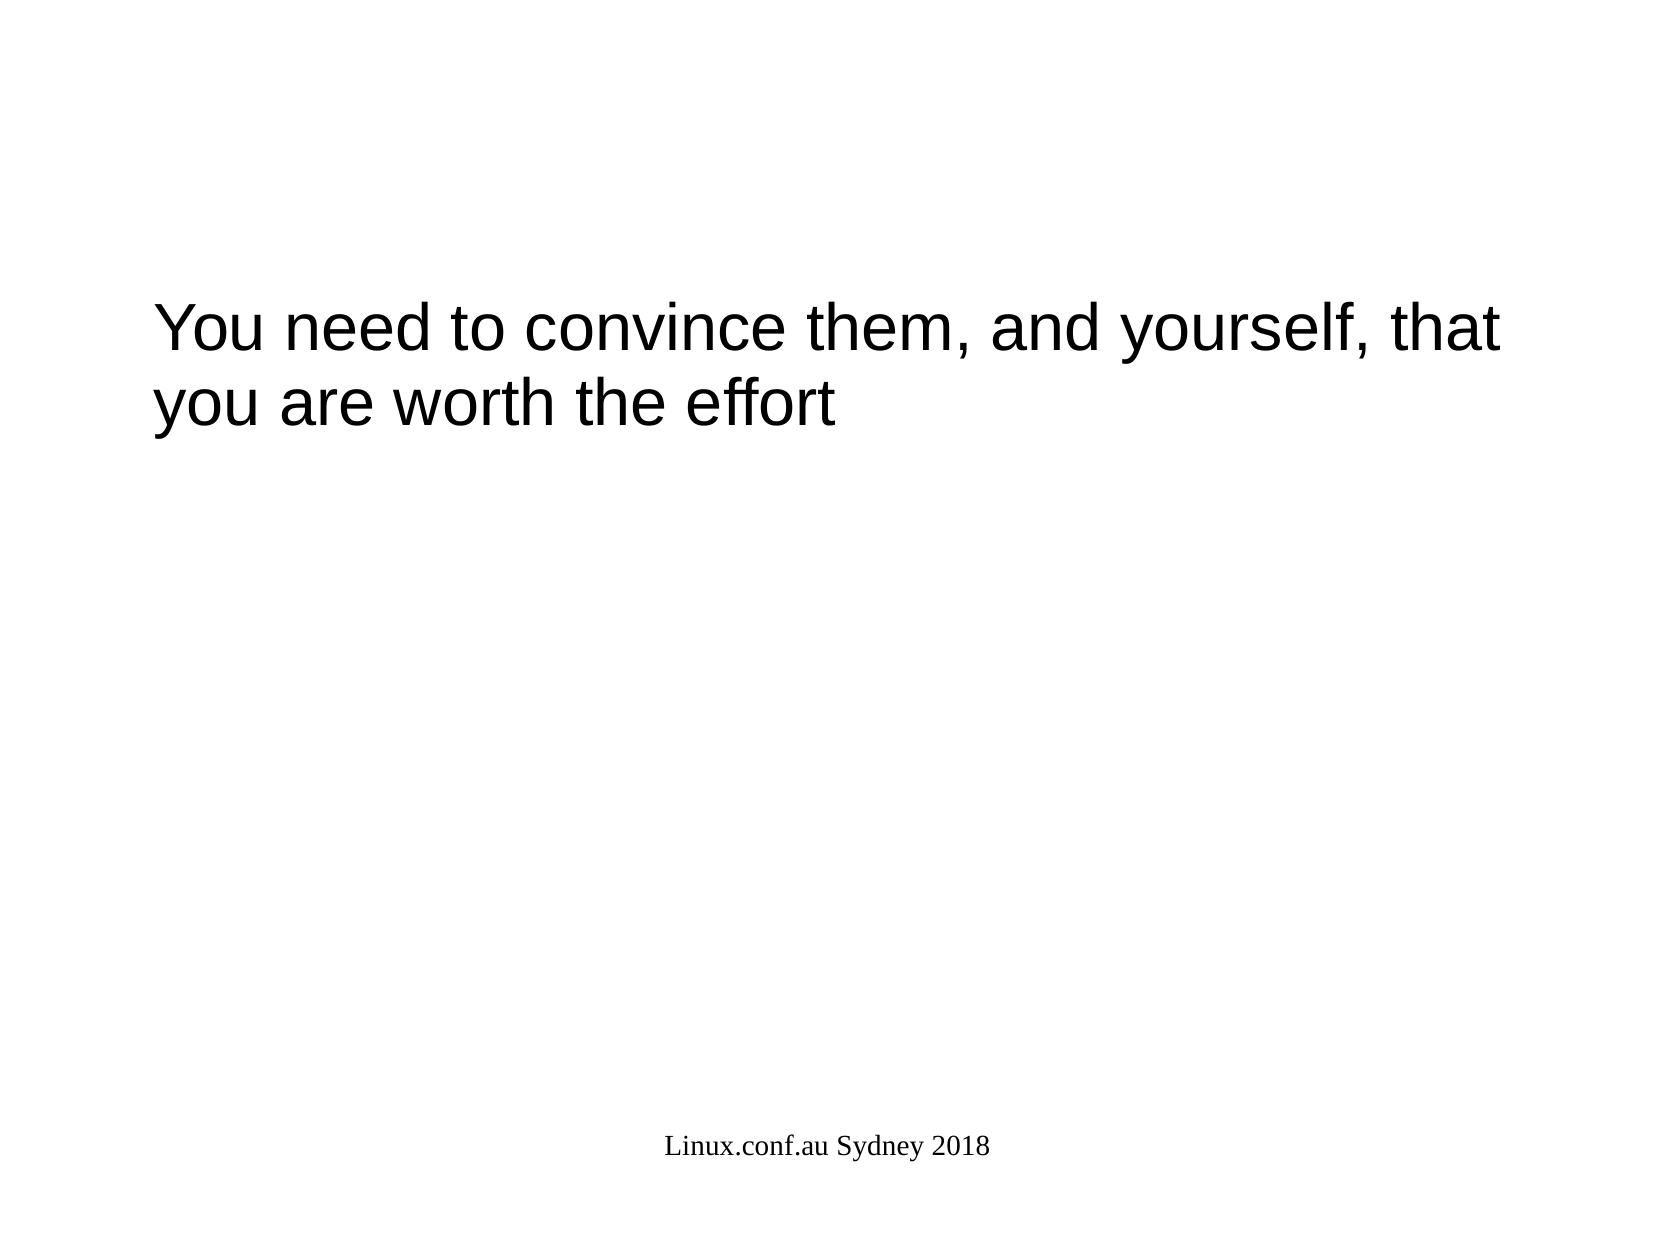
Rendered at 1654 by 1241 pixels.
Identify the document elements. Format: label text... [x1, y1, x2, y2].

list You need to convince them, and yourself, that you are worth the effort [82, 290, 1571, 1010]
